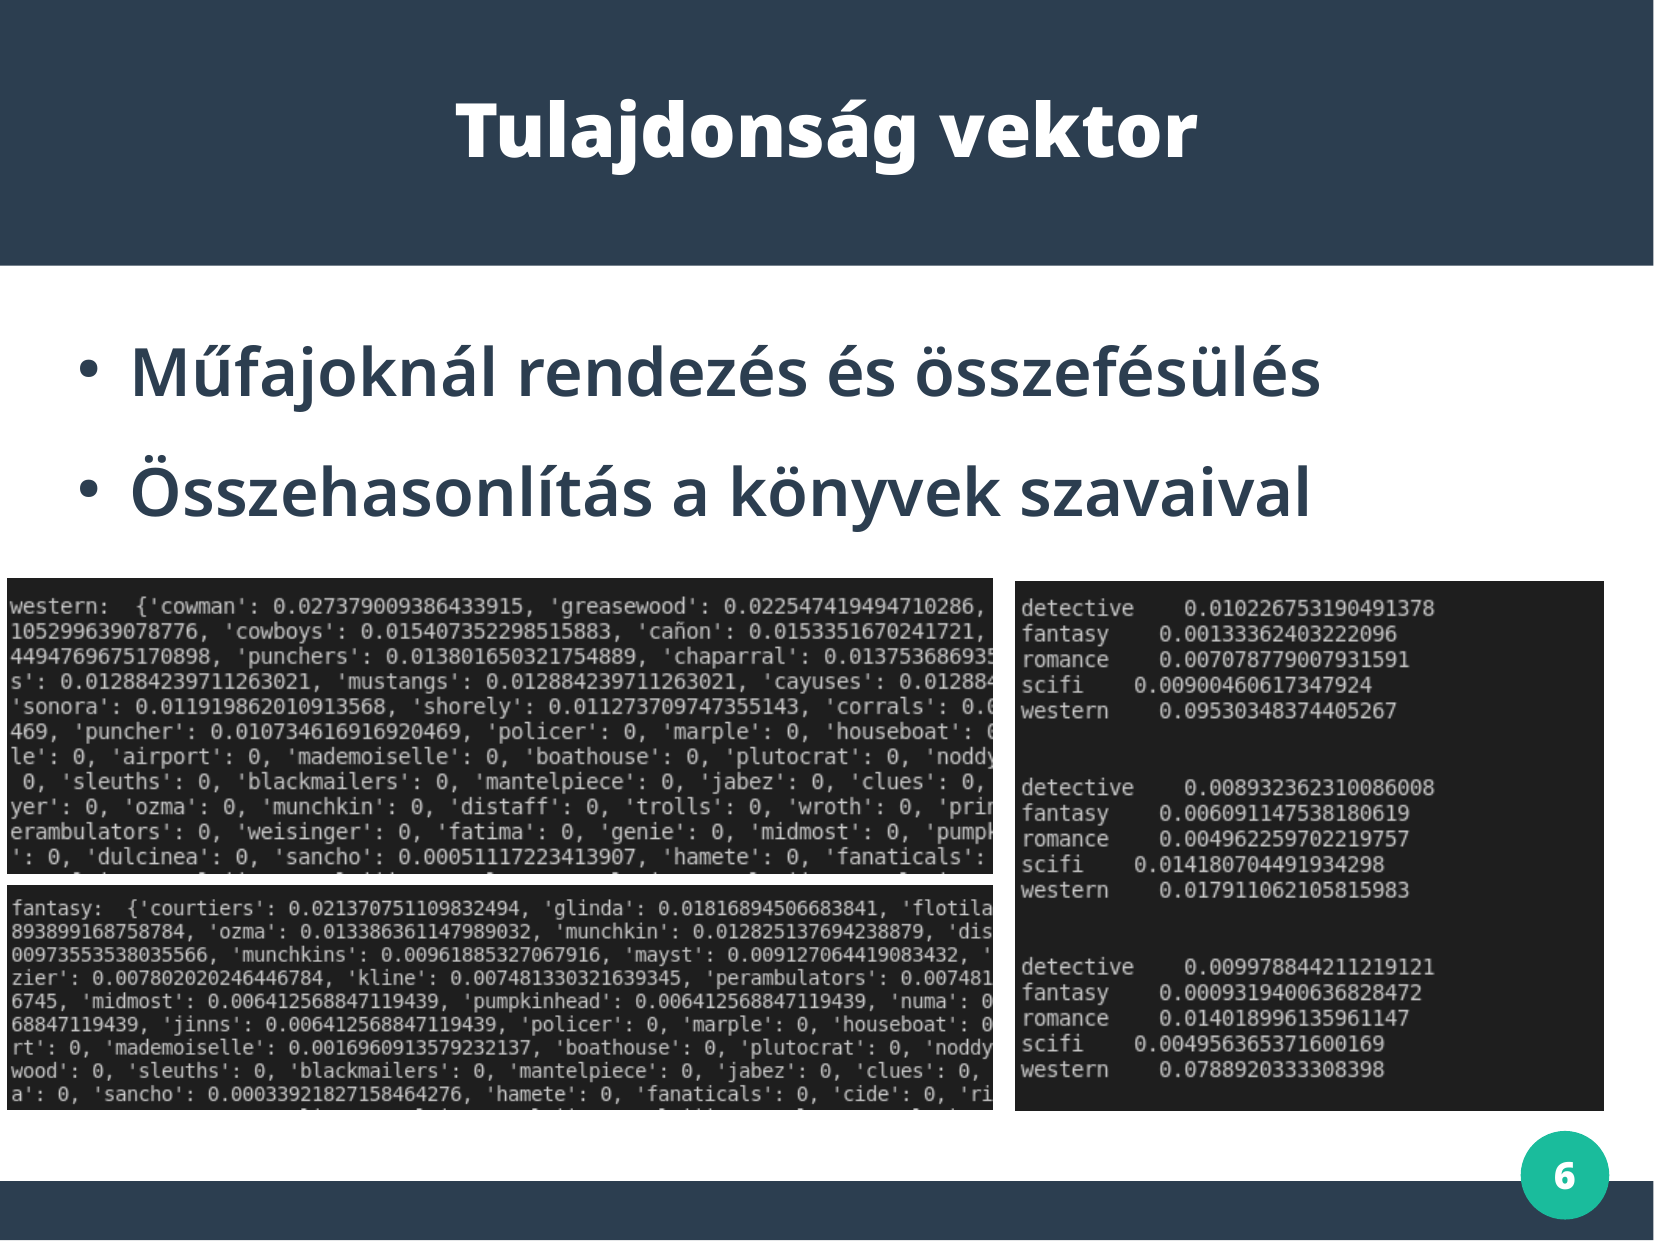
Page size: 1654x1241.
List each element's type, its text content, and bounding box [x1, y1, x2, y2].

picture [7, 578, 993, 875]
picture [7, 885, 993, 1110]
picture [1015, 581, 1604, 1111]
list Műfajoknál rendezés és összefésülés Összehasonlítás a könyvek szavaival [59, 324, 1595, 1152]
title Tulajdonság vektor [59, 49, 1595, 207]
